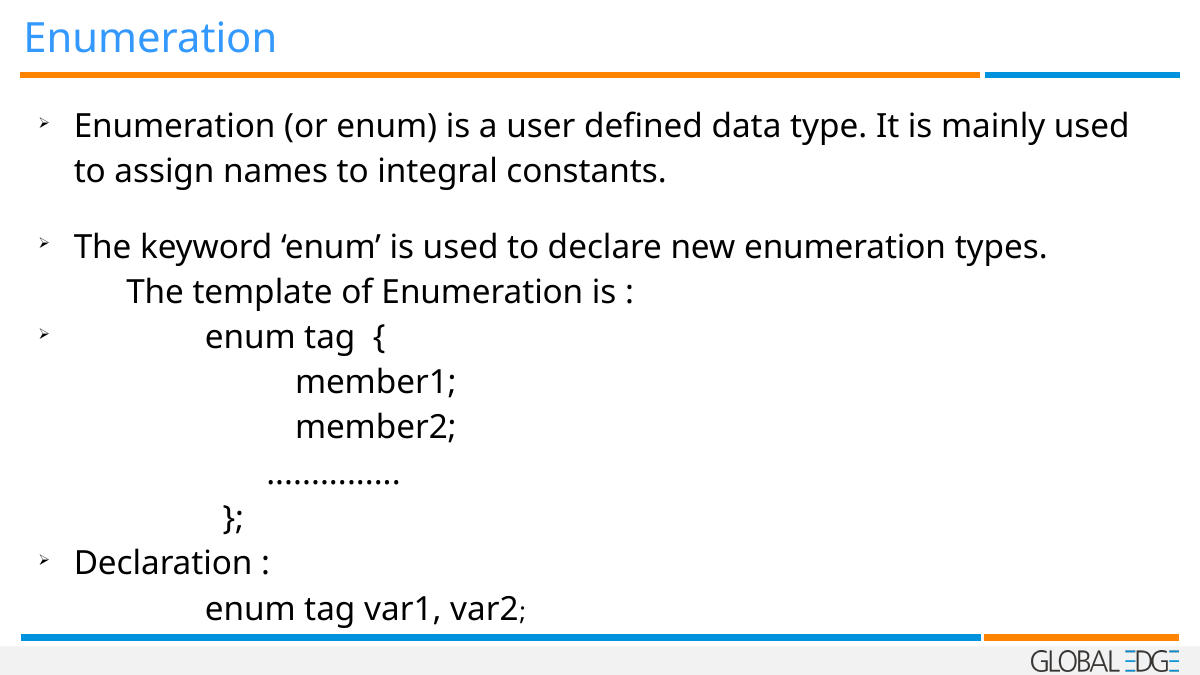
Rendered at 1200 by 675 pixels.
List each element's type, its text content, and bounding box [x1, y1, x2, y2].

picture [1031, 650, 1179, 672]
title Enumeration [12, 9, 1088, 63]
text_box Enumeration (or enum) is a user defined data type. It is mainly used to assign names to integral constants. The keyword ‘enum’ is used to declare new enumeration types. The template of Enumeration is : enum tag { member1; member2; ............... }; Declaration : enum tag var1, var2; [23, 94, 1170, 569]
